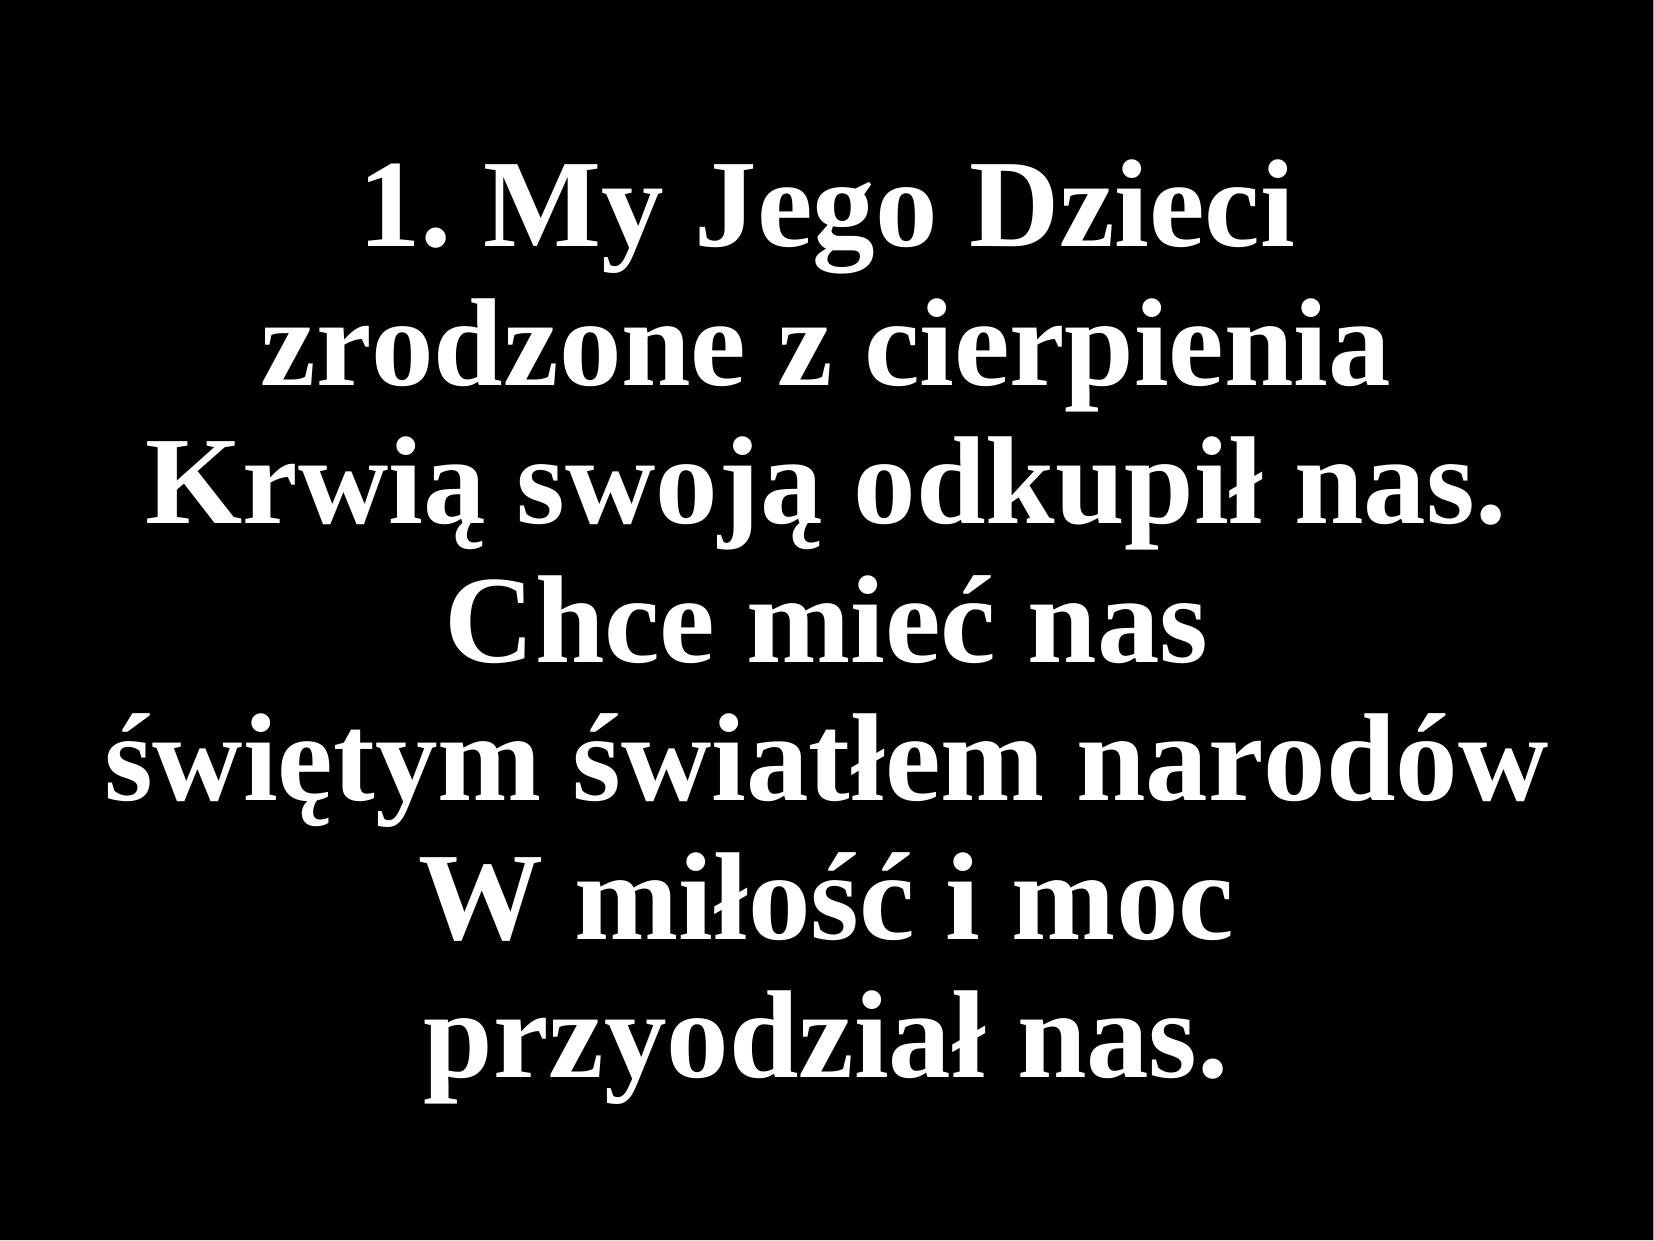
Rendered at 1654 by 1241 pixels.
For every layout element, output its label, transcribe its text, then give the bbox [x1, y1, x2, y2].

title 1. My Jego Dzieci zrodzone z cierpienia Krwią swoją odkupił nas. Chce mieć nas świętym światłem narodów W miłość i moc przyodział nas. [0, 0, 1654, 1241]
